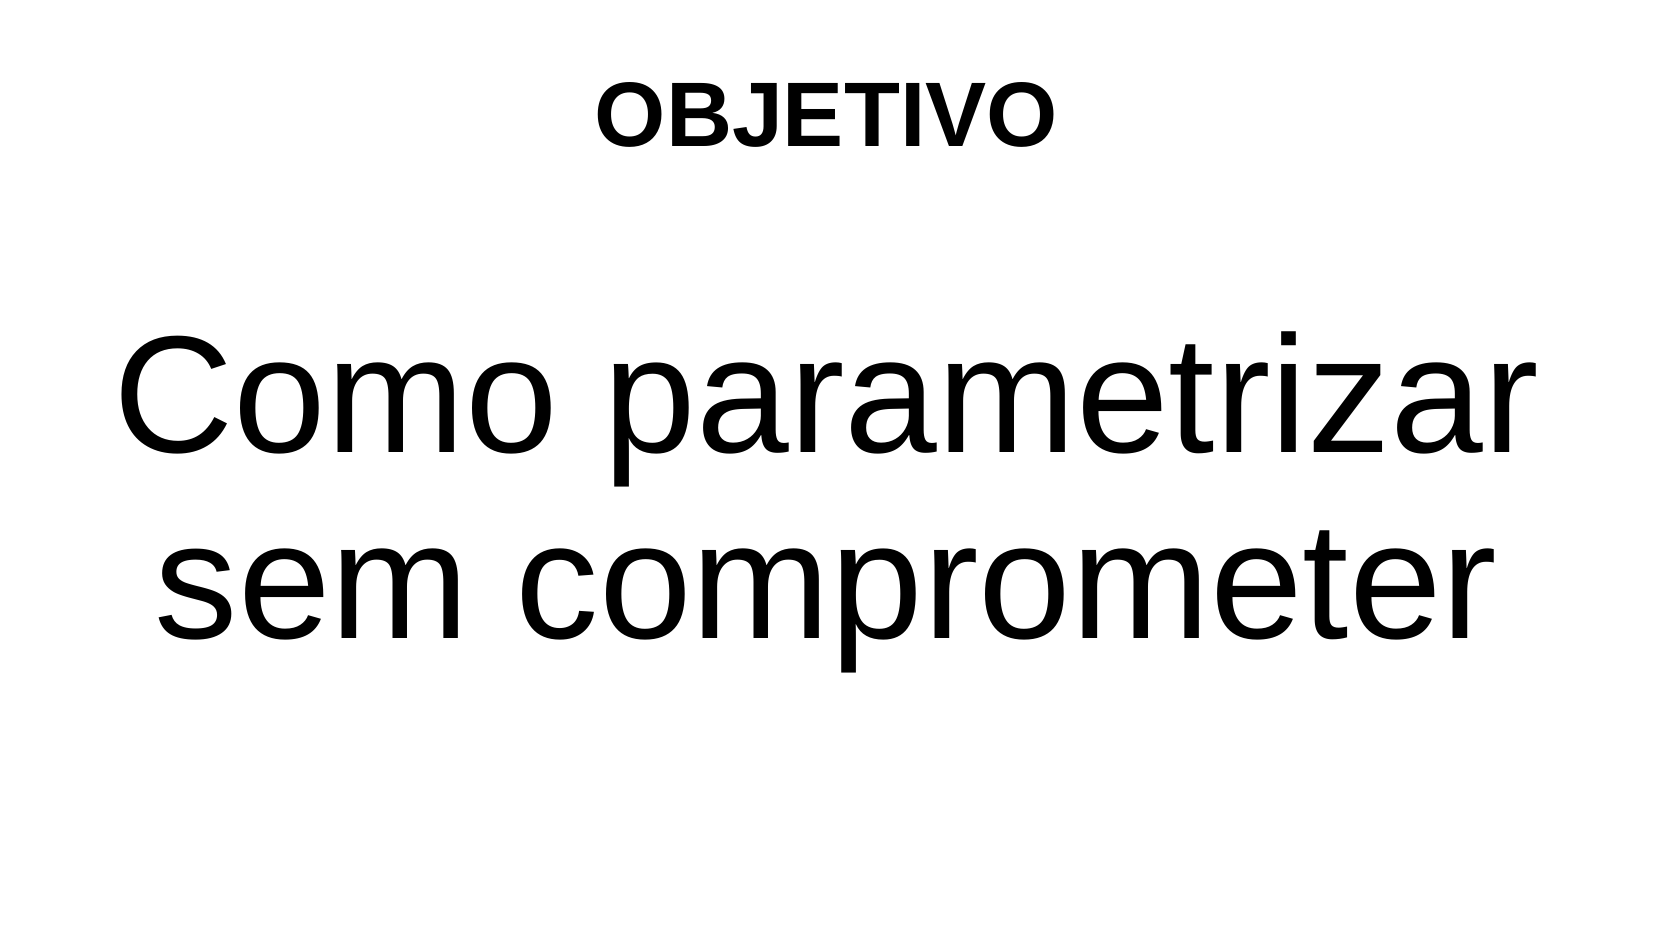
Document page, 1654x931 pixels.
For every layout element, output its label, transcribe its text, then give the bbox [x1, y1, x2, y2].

title OBJETIVO [82, 37, 1571, 193]
list Como parametrizar sem comprometer [82, 217, 1571, 758]
